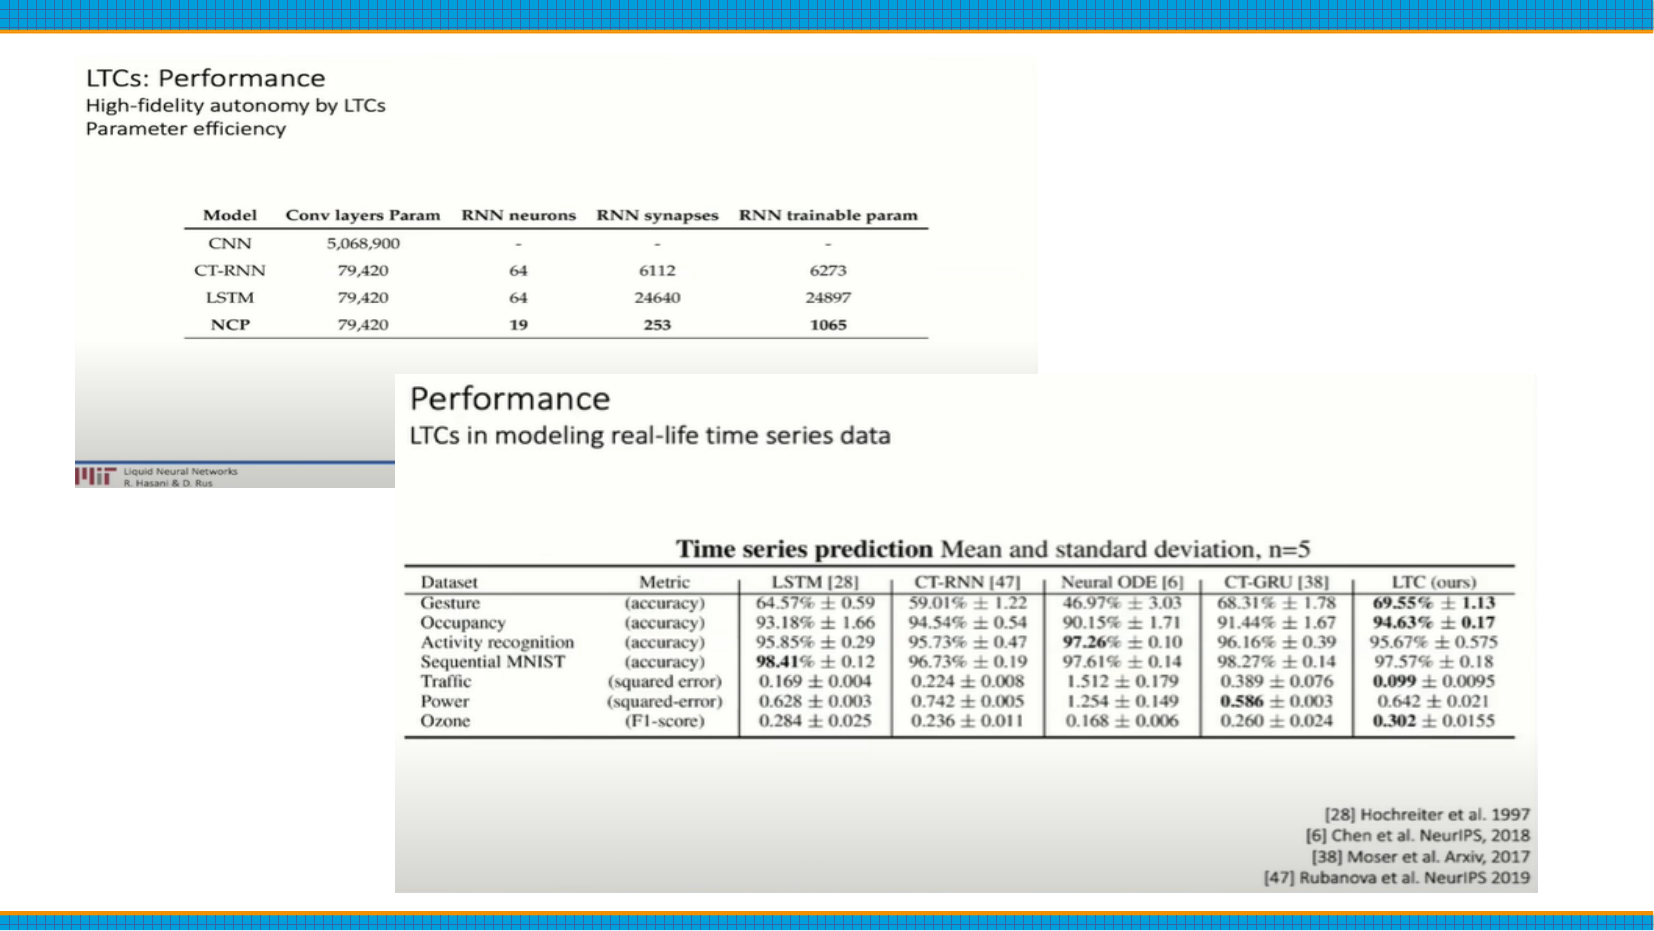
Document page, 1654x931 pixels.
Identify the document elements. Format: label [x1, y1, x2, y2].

picture [75, 54, 1538, 893]
